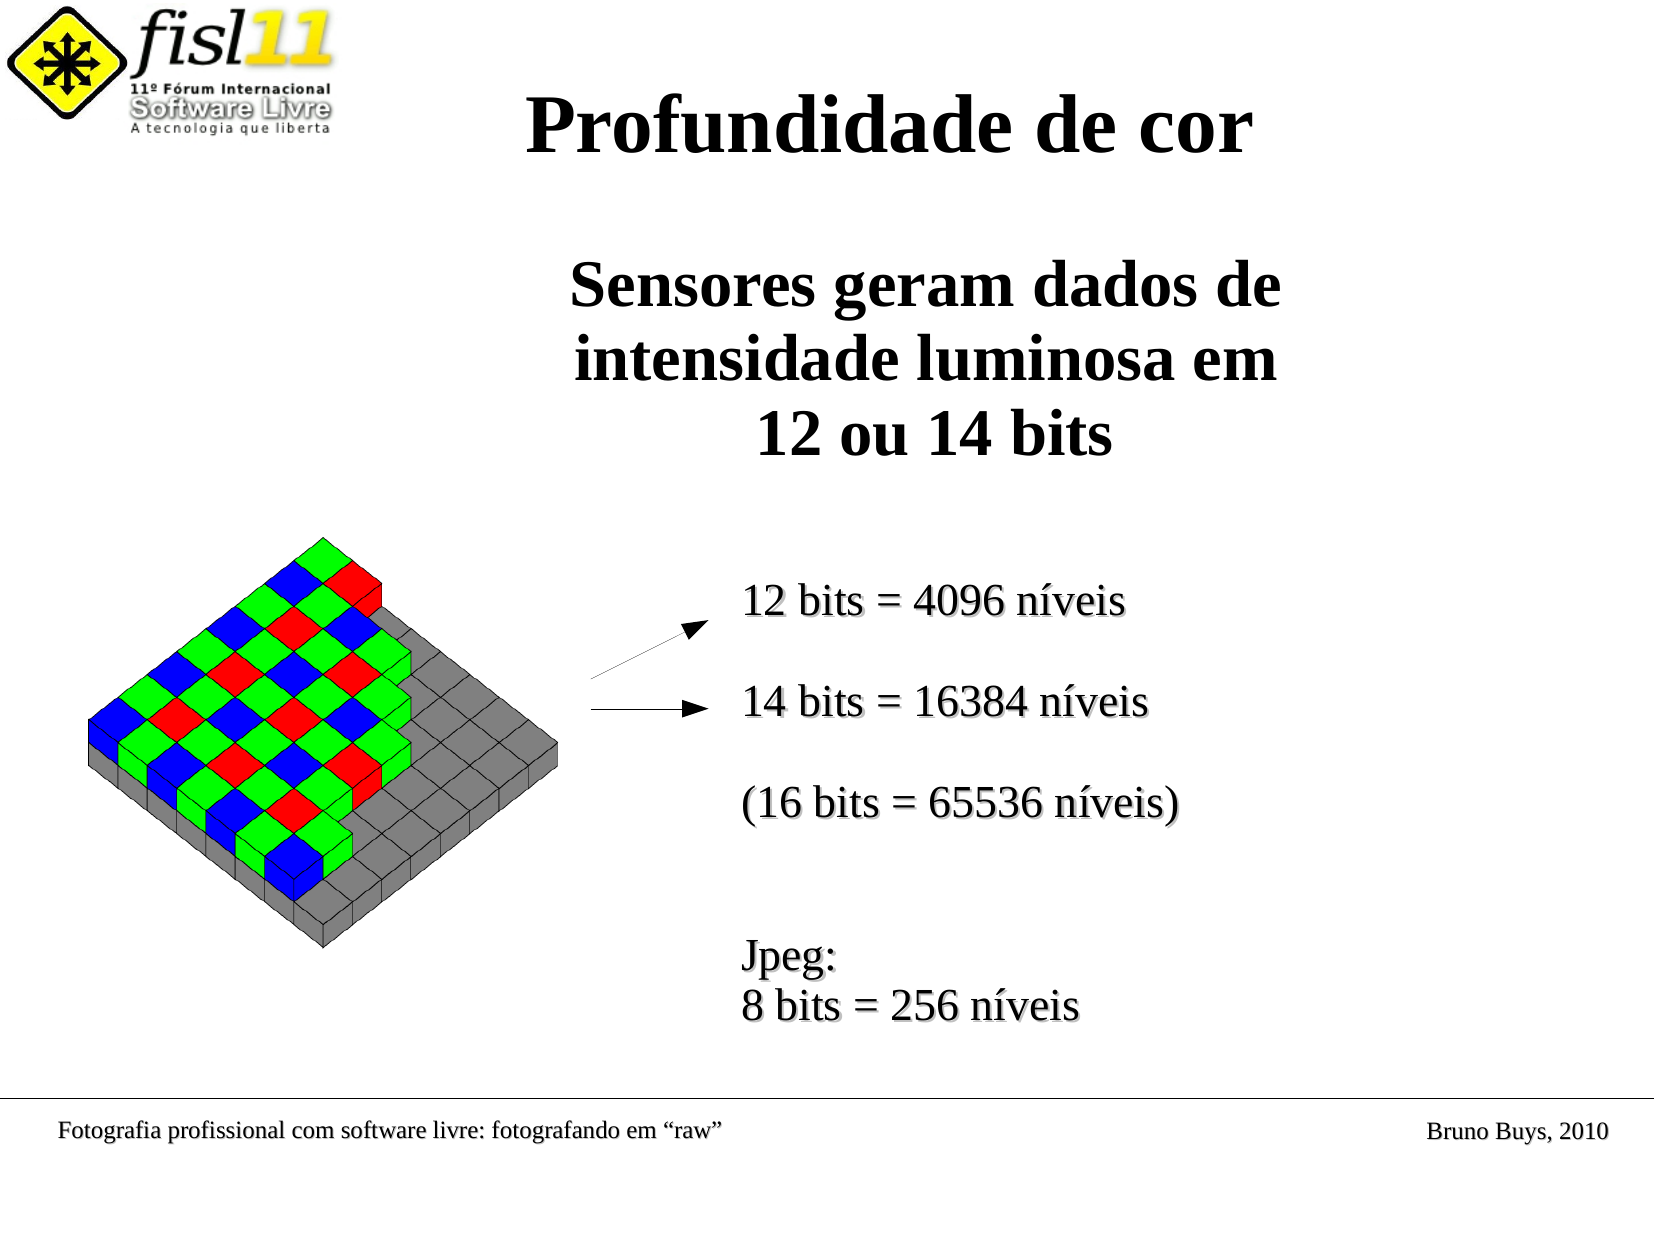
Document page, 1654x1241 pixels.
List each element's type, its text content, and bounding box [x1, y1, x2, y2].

text_box Bruno Buys, 2010 [1411, 1110, 1625, 1153]
picture [88, 537, 562, 951]
text_box Sensores geram dados de intensidade luminosa em 12 ou 14 bits [555, 239, 1317, 477]
text_box Profundidade de cor [510, 70, 1270, 178]
text_box Fotografia profissional com software livre: fotografando em “raw” [42, 1108, 739, 1152]
text_box 12 bits = 4096 níveis 14 bits = 16384 níveis (16 bits = 65536 níveis) Jpeg: 8 bits = 256 níveis [726, 566, 1196, 1039]
picture [5, 3, 343, 148]
